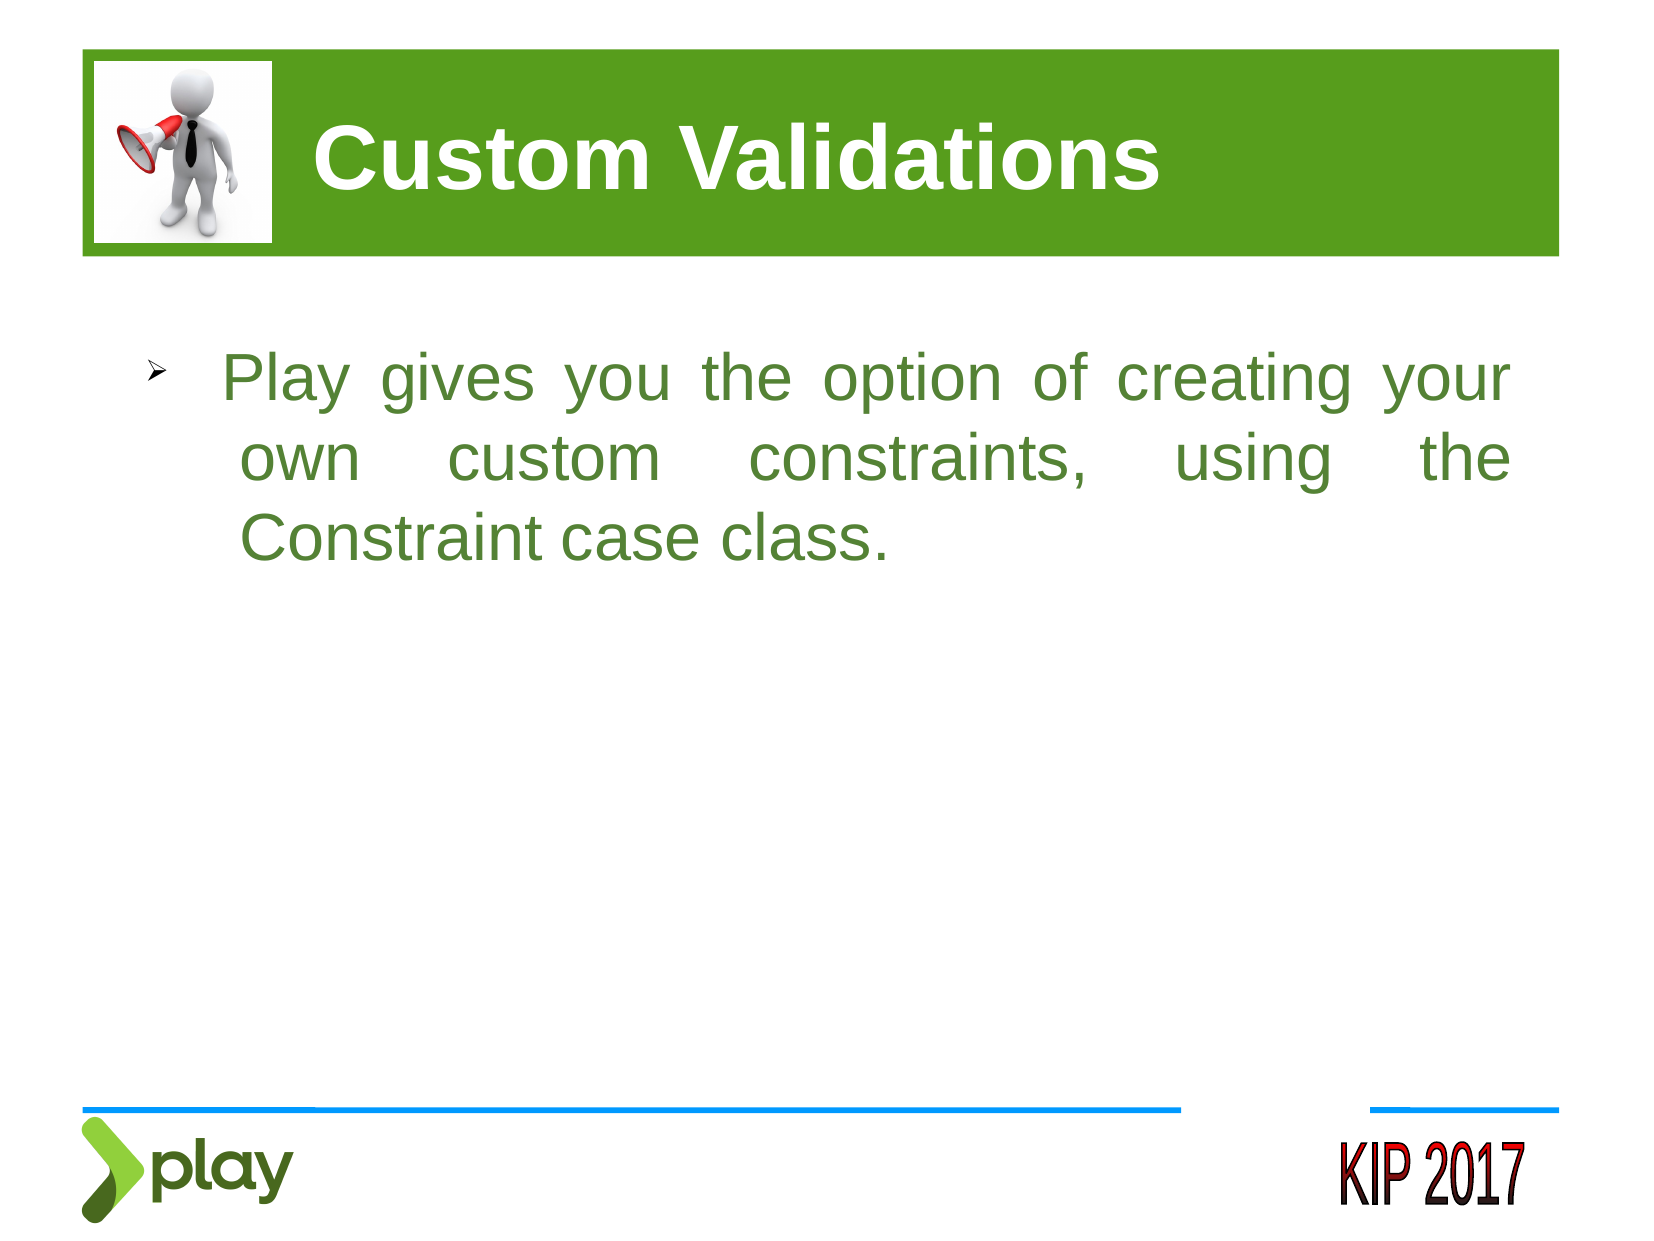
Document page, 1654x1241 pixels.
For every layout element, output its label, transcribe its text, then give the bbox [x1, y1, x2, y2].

picture [68, 1111, 302, 1229]
picture [94, 61, 272, 243]
text_box Play gives you the option of creating your own custom constraints, using the Constraint case class. [130, 326, 1529, 706]
title Custom Validations [82, 49, 1560, 257]
